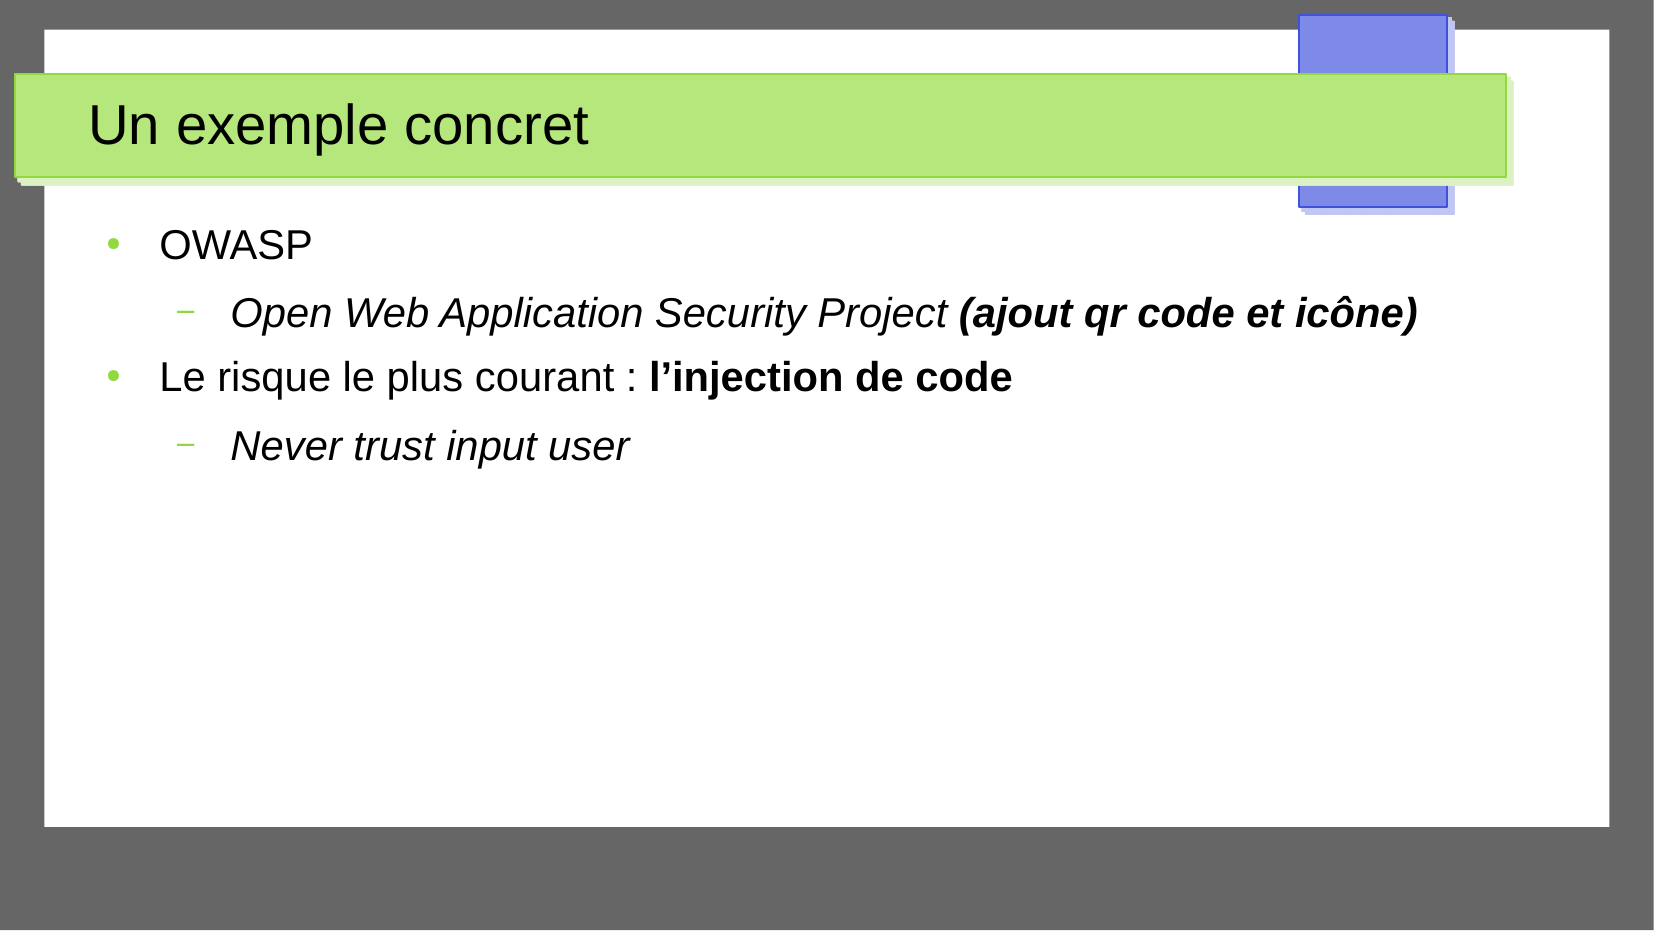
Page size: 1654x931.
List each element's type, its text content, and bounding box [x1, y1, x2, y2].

title Un exemple concret [88, 73, 1506, 178]
list OWASP Open Web Application Security Project (ajout qr code et icône) Le risque le plus courant : l’injection de code Never trust input user [88, 221, 1565, 813]
